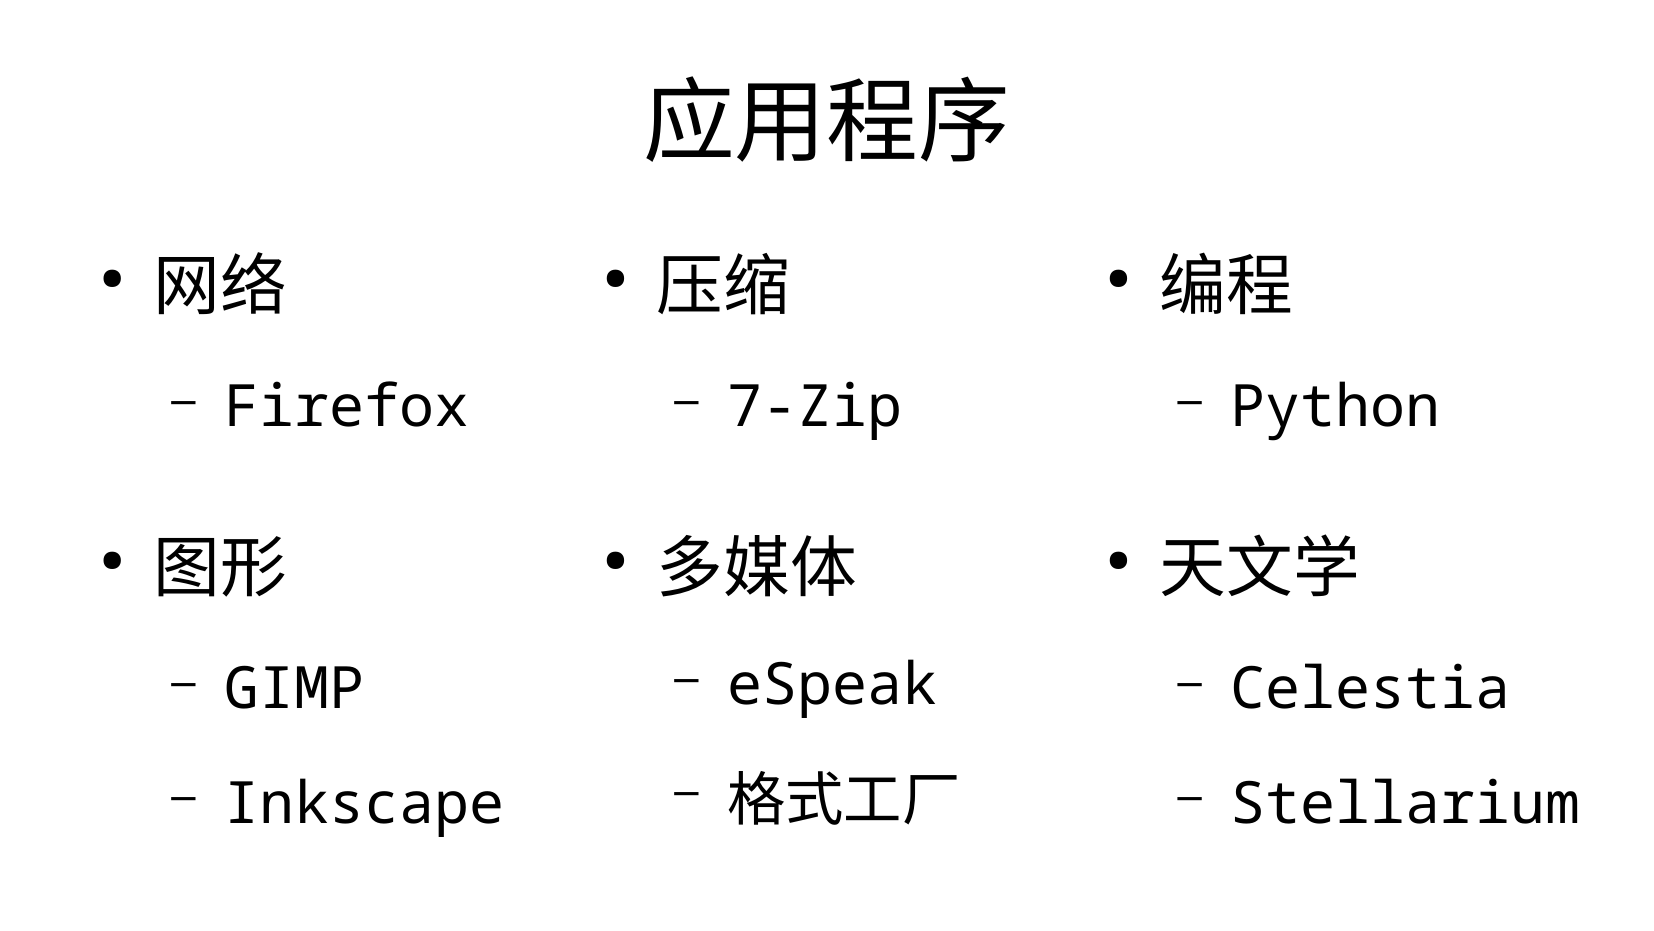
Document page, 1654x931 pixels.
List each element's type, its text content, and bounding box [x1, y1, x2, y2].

title 应用程序 [82, 37, 1571, 193]
list 多媒体 eSpeak 格式工厂 [585, 499, 1065, 910]
list 压缩 7-Zip [585, 217, 1065, 475]
list 天文学 Celestia Stellarium [1088, 499, 1619, 898]
list 编程 Python [1088, 217, 1569, 475]
list 网络 Firefox [82, 217, 562, 475]
list 图形 GIMP Inkscape [82, 499, 562, 875]
